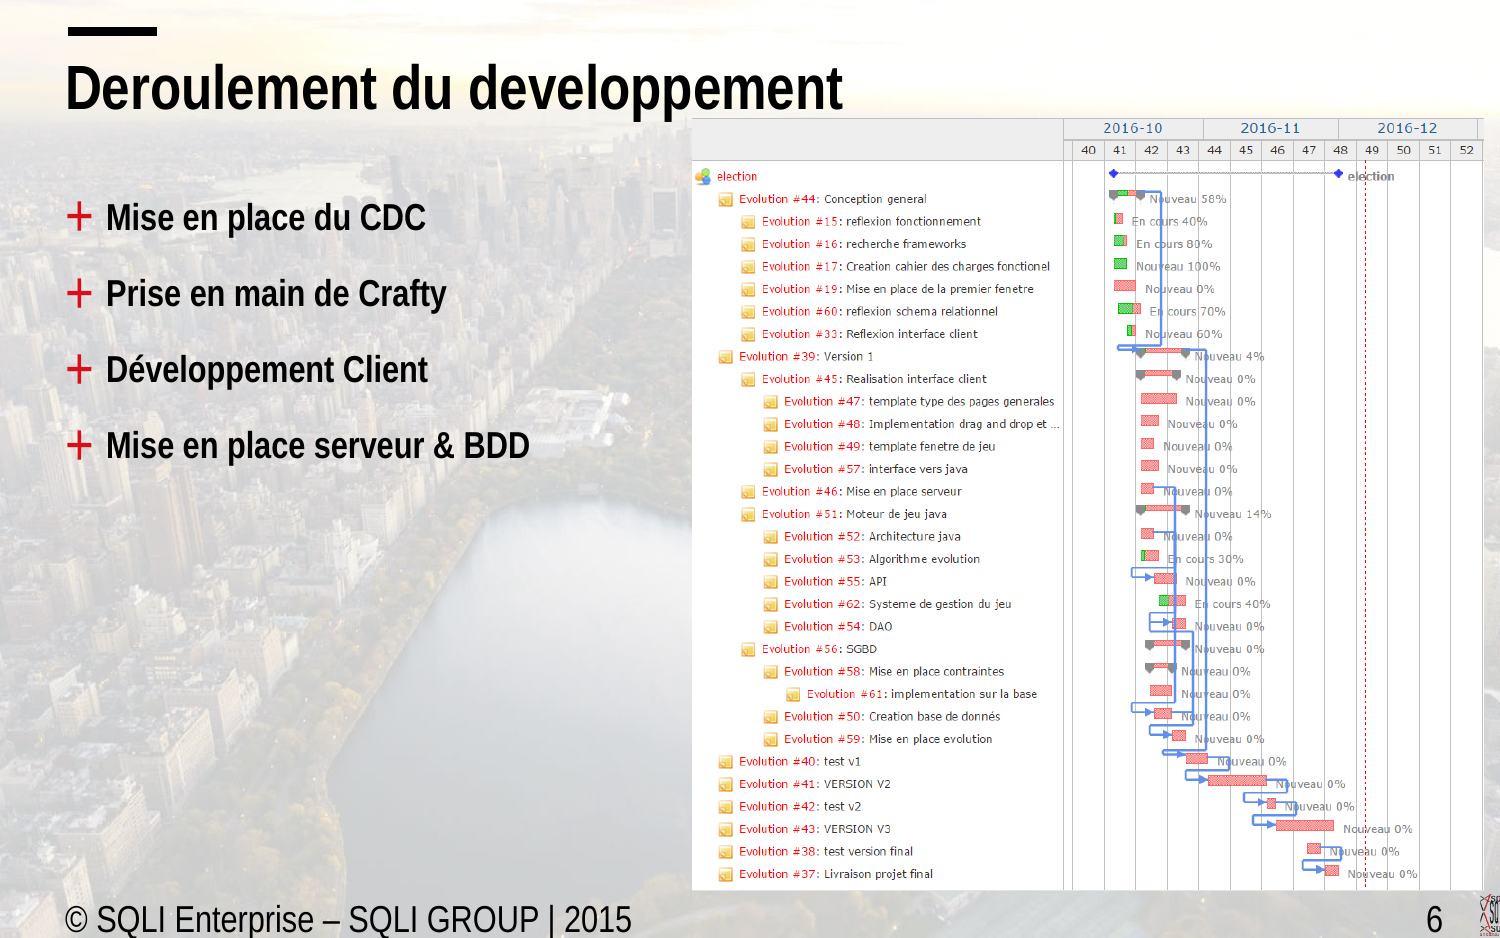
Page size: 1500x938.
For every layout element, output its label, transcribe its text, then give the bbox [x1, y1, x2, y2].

list Mise en place du CDC Prise en main de Crafty Développement Client Mise en place serveur & BDD [50, 185, 692, 450]
slide_number <numéro> [1411, 891, 1484, 935]
picture [0, 0, 1500, 938]
footer © SQLI Enterprise – SQLI GROUP | 2015 [50, 887, 842, 935]
title Deroulement du developpement [50, 39, 1450, 131]
